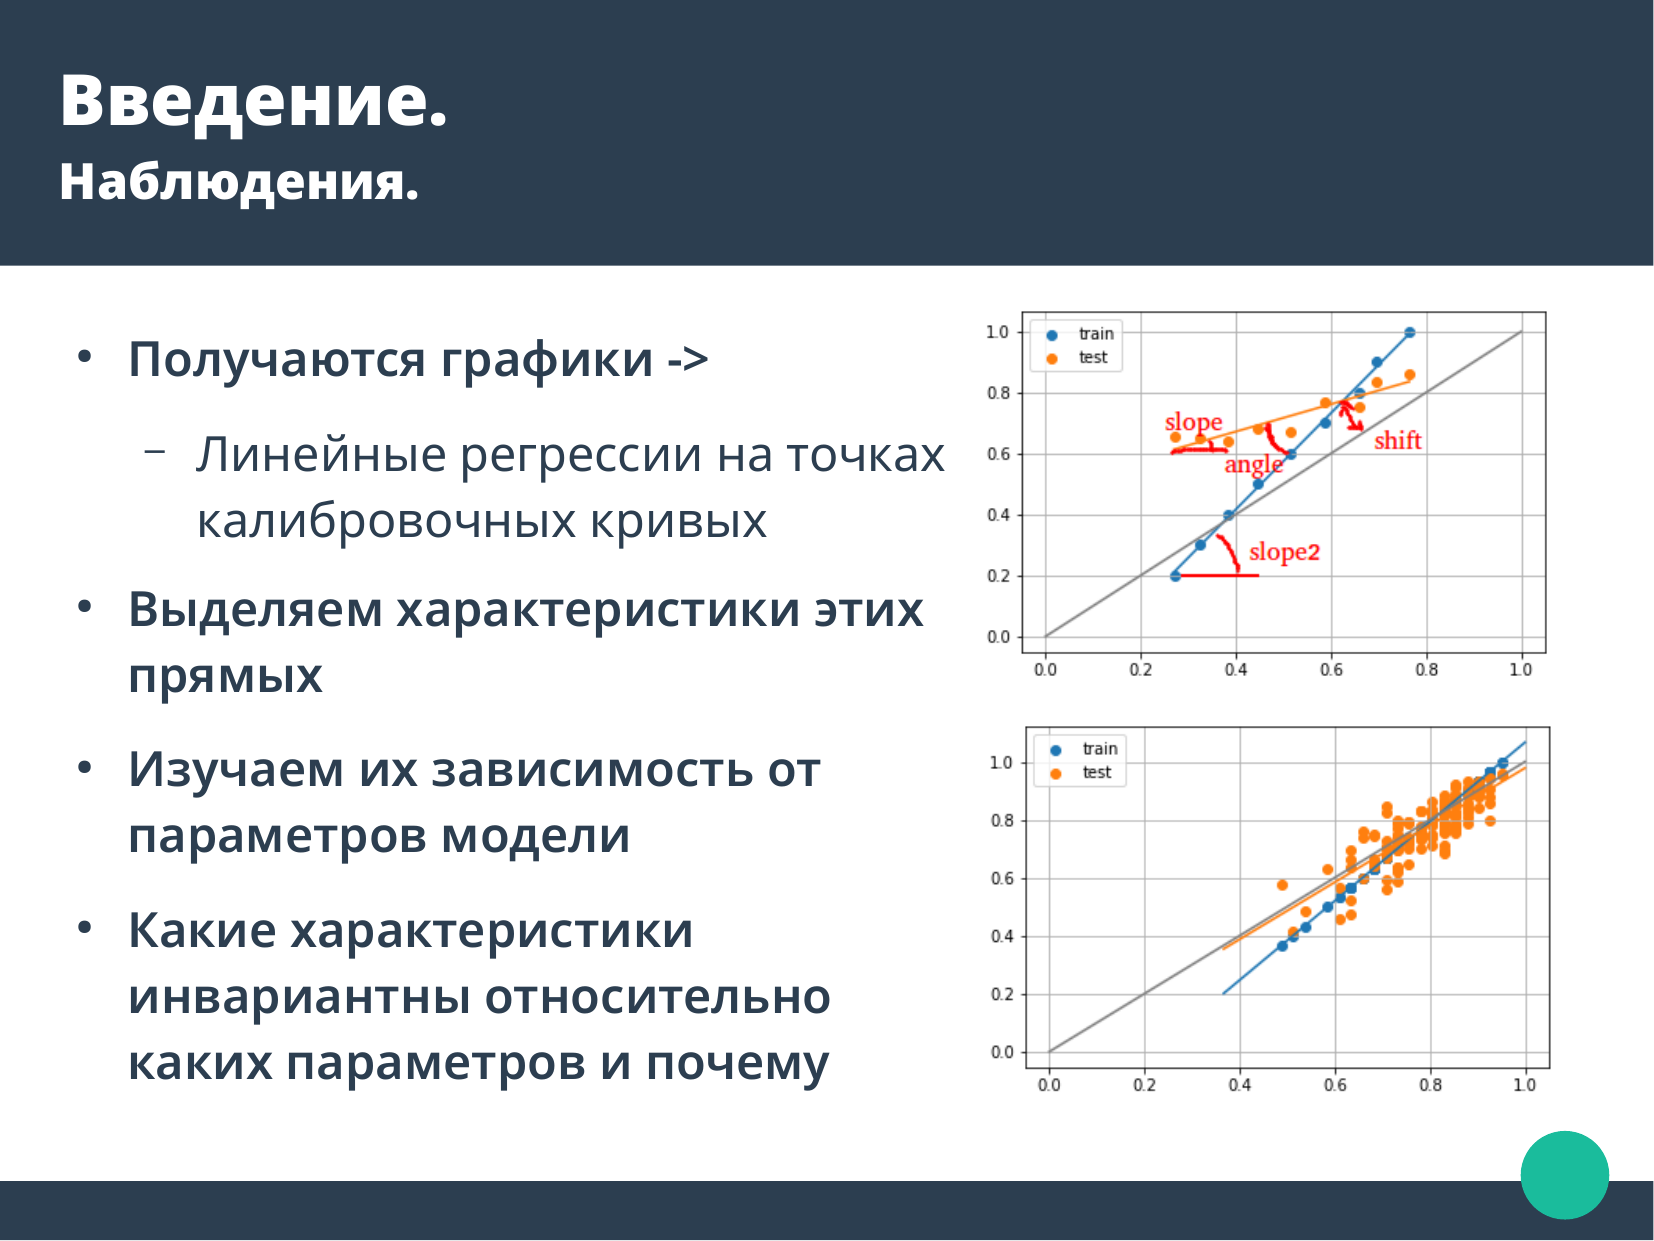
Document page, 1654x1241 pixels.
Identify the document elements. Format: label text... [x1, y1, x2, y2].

picture [975, 296, 1561, 691]
picture [960, 711, 1593, 1111]
title Введение. Наблюдения. [59, 49, 1595, 207]
list Получаются графики -> Линейные регрессии на точках калибровочных кривых Выделяем характеристики этих прямых Изучаем их зависимость от параметров модели Какие характеристики инвариантны относительно каких параметров и почему [59, 324, 961, 1152]
